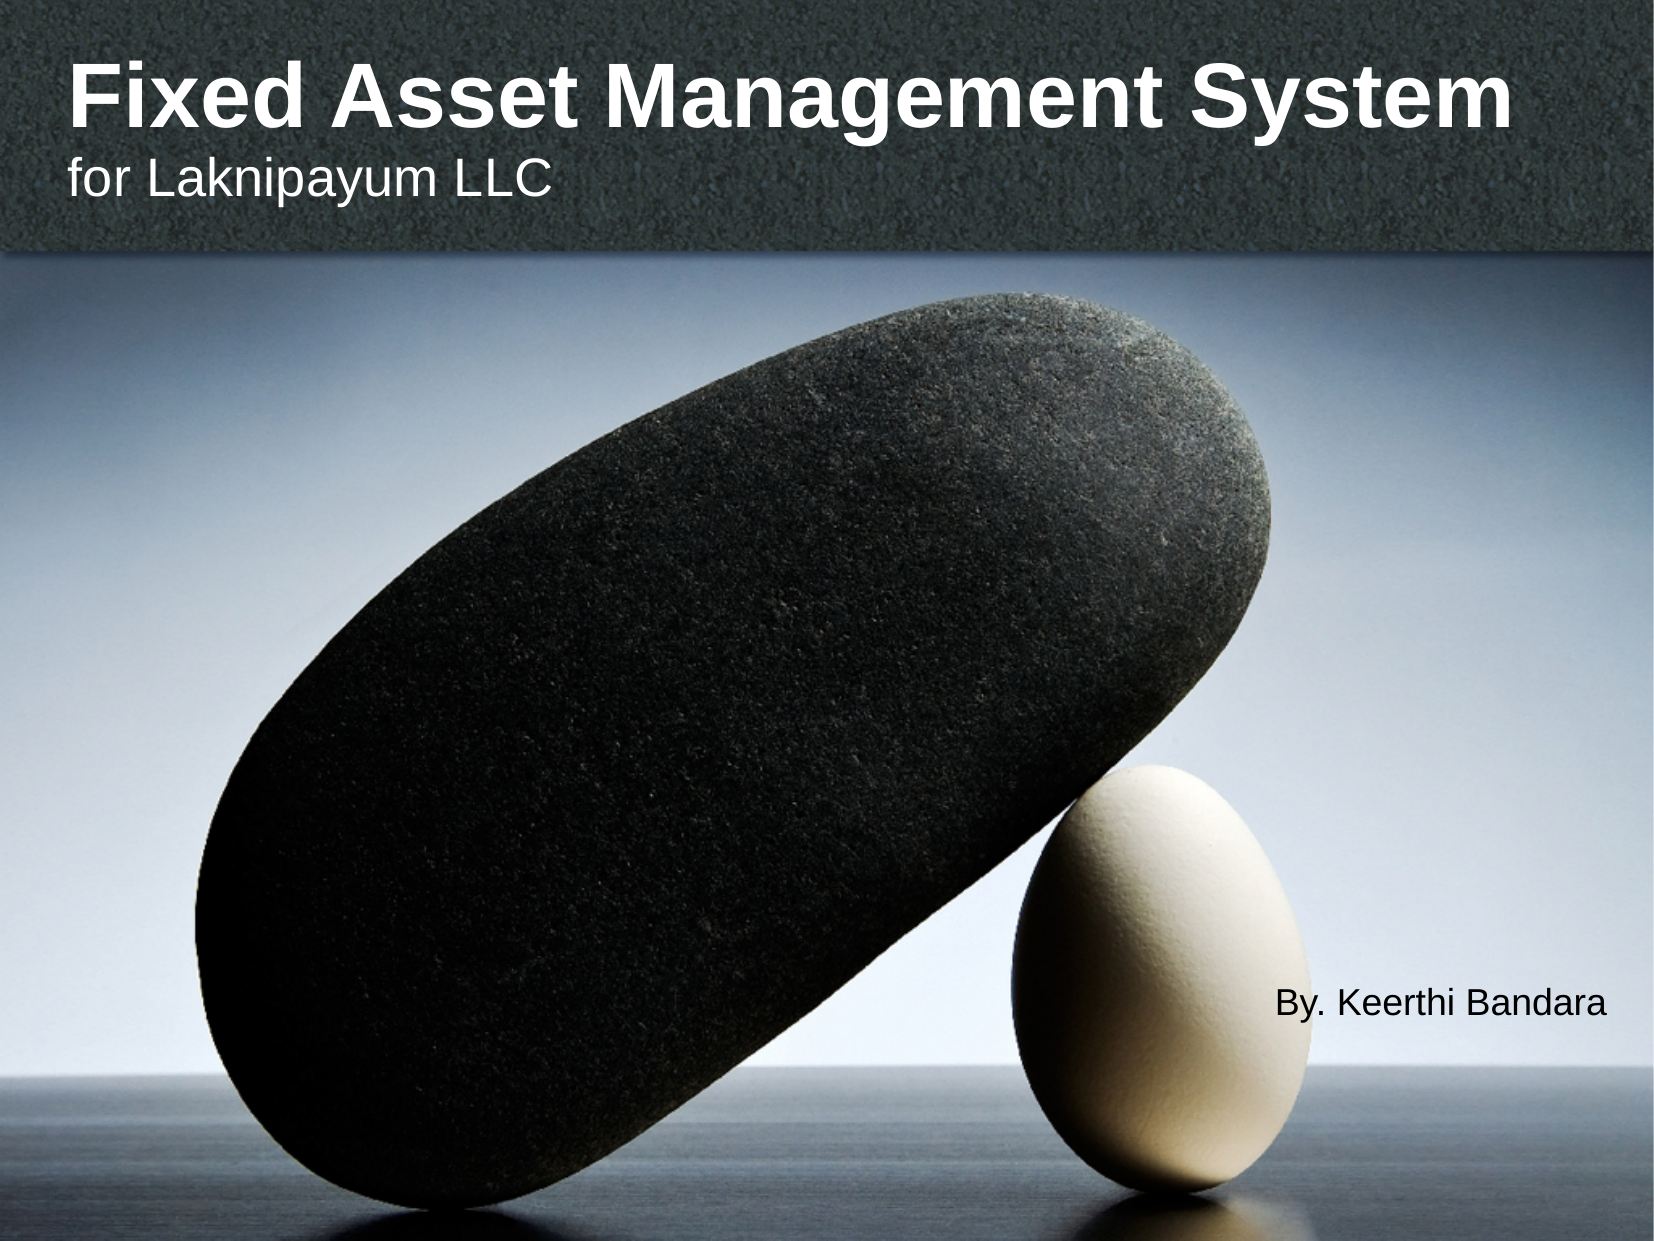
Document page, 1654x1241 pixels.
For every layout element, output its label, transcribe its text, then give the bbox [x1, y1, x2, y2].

picture [0, 0, 1654, 1241]
text_box By. Keerthi Bandara [1260, 974, 1654, 1036]
title Fixed Asset Management System for Laknipayum LLC [67, 30, 1557, 223]
